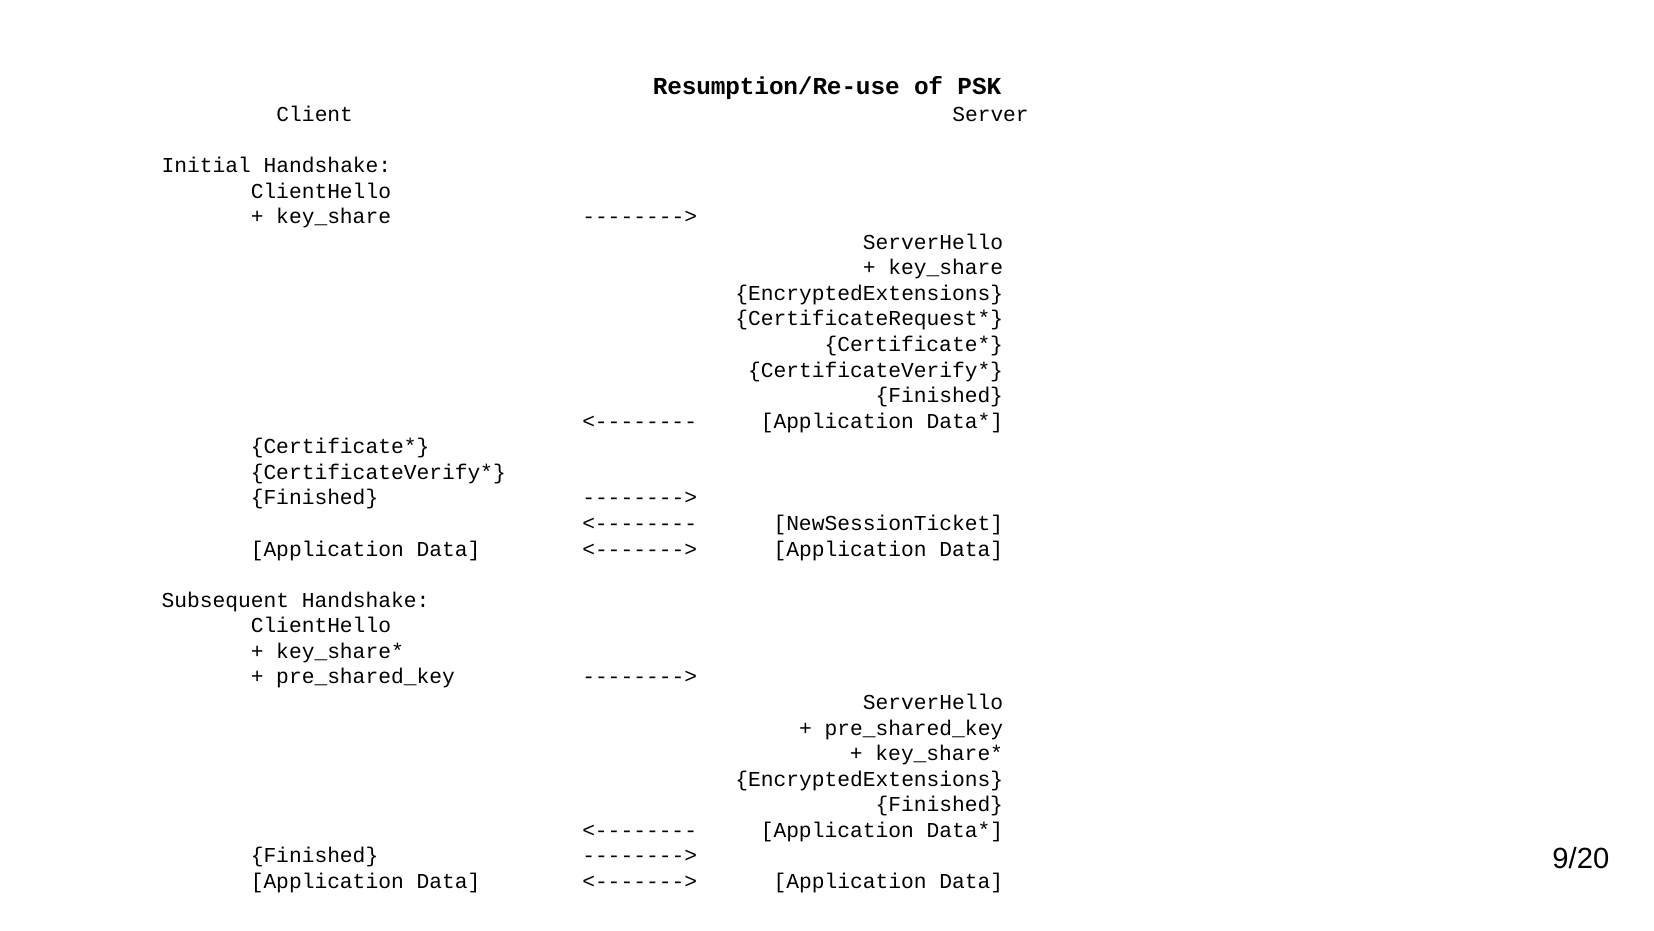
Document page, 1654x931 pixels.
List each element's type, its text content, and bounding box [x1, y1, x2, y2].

list Resumption/Re-use of PSK Client Server Initial Handshake: ClientHello + key_share --------> ServerHello + key_share {EncryptedExtensions} {CertificateRequest*} {Certificate*} {CertificateVerify*} {Finished} <-------- [Application Data*] {Certificate*} {CertificateVerify*} {Finished} --------> <-------- [NewSessionTicket] [Application Data] <-------> [Application Data] Subsequent Handshake: ClientHello + key_share* + pre_shared_key --------> ServerHello + pre_shared_key + key_share* {EncryptedExtensions} {Finished} <-------- [Application Data*] {Finished} --------> [Application Data] <-------> [Application Data] [82, 17, 1571, 904]
